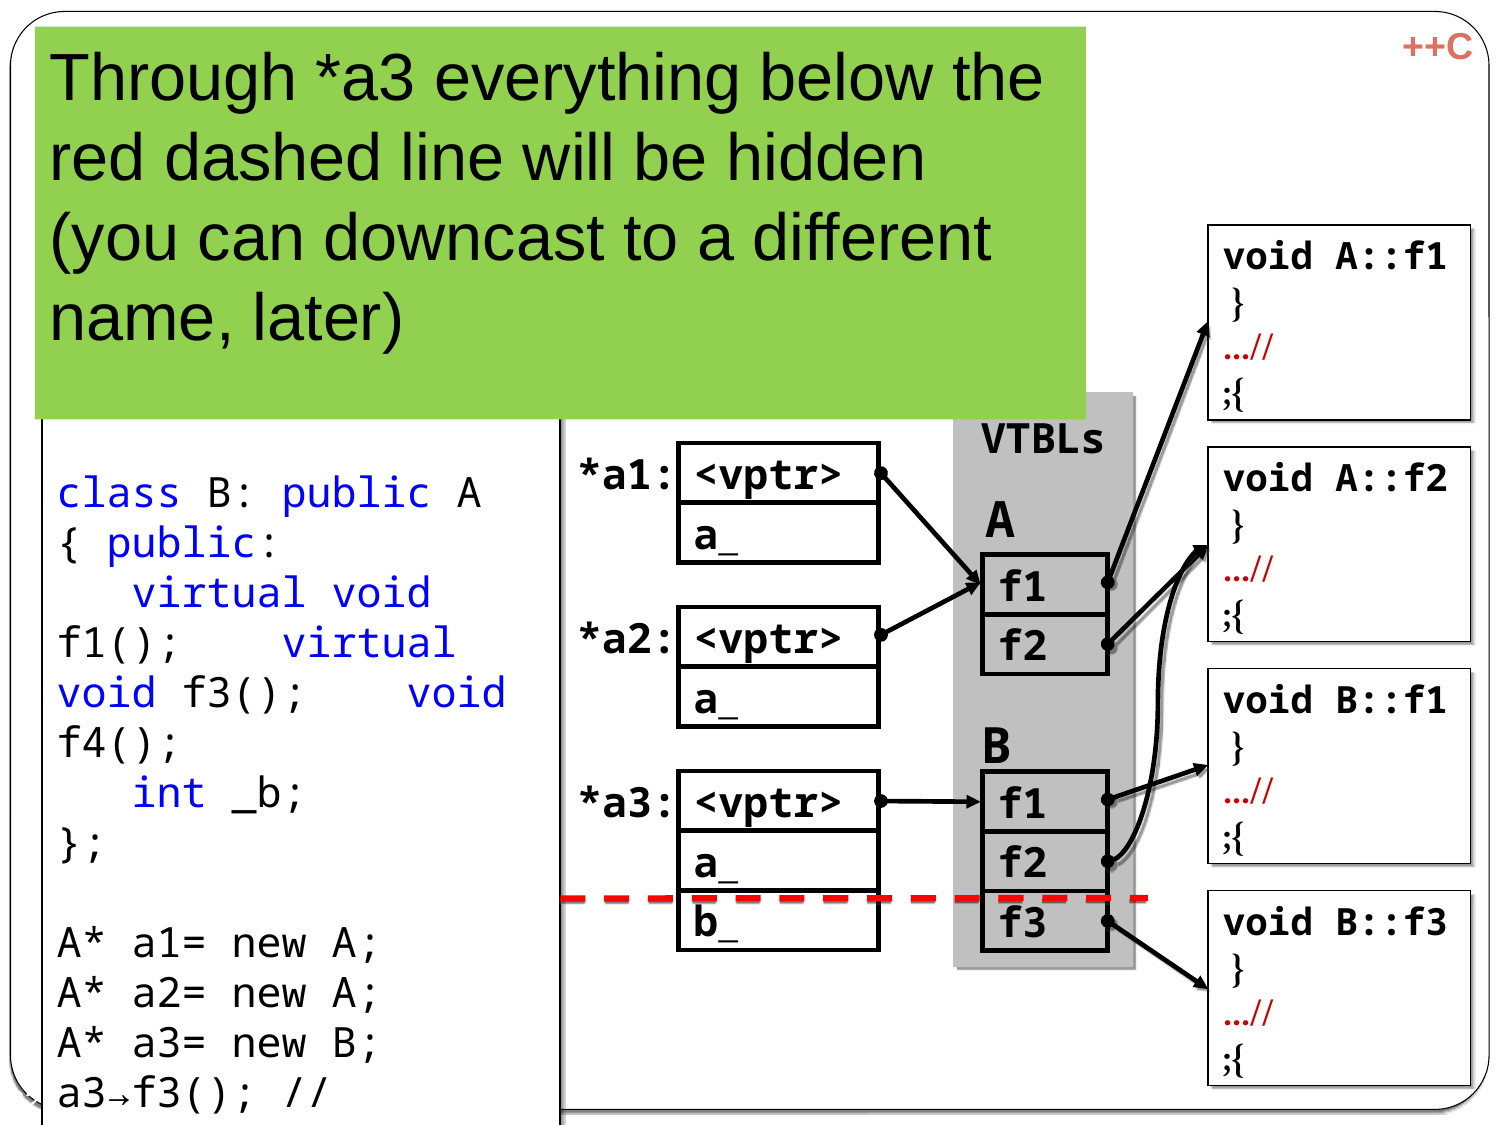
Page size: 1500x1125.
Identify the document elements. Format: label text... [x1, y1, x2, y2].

text_box _a [678, 502, 879, 563]
text_box B [967, 705, 1027, 781]
text_box <vptr> [707, 606, 879, 666]
text_box _b [678, 890, 879, 950]
text_box [1108, 794, 1134, 856]
text_box class A { public: virtual void f1(); virtual void f2(); int _a; }; class B: public A { public: virtual void f1(); virtual void f3(); void f4(); int _b; }; A* a1= new A; A* a2= new A; A* a3= new B; a3→f3(); // comp.err. a3→f4(); // comp.err. [41, 420, 561, 1125]
text_box [1108, 525, 1134, 637]
text_box [953, 392, 1134, 968]
text_box A [970, 479, 1031, 555]
text_box f3 [982, 891, 1108, 951]
text_box VTBLs [966, 404, 1121, 470]
text_box Through *a3 everything below the red dashed line will be hidden (you can downcast to a different name, later) [34, 26, 1086, 420]
text_box <vptr> [707, 443, 879, 502]
text_box void B::f3 { //... }; [1208, 890, 1471, 1086]
text_box [1108, 845, 1134, 935]
text_box _a [678, 666, 879, 727]
text_box void A::f1 { //... }; [1208, 224, 1471, 420]
text_box void A::f2 { //... }; [1208, 446, 1471, 642]
text_box *a2: [546, 589, 707, 685]
text_box <vptr> [708, 771, 879, 830]
text_box _a [678, 830, 879, 890]
text_box *a3: [547, 753, 708, 849]
text_box *a1: [546, 425, 707, 521]
text_box f2 [982, 831, 1108, 891]
text_box f2 [982, 614, 1108, 674]
text_box void B::f1 { //... }; [1208, 668, 1471, 864]
text_box f1 [982, 554, 1108, 614]
text_box f1 [982, 771, 1108, 831]
slide_number <number> [0, 1074, 50, 1125]
text_box [953, 559, 971, 593]
